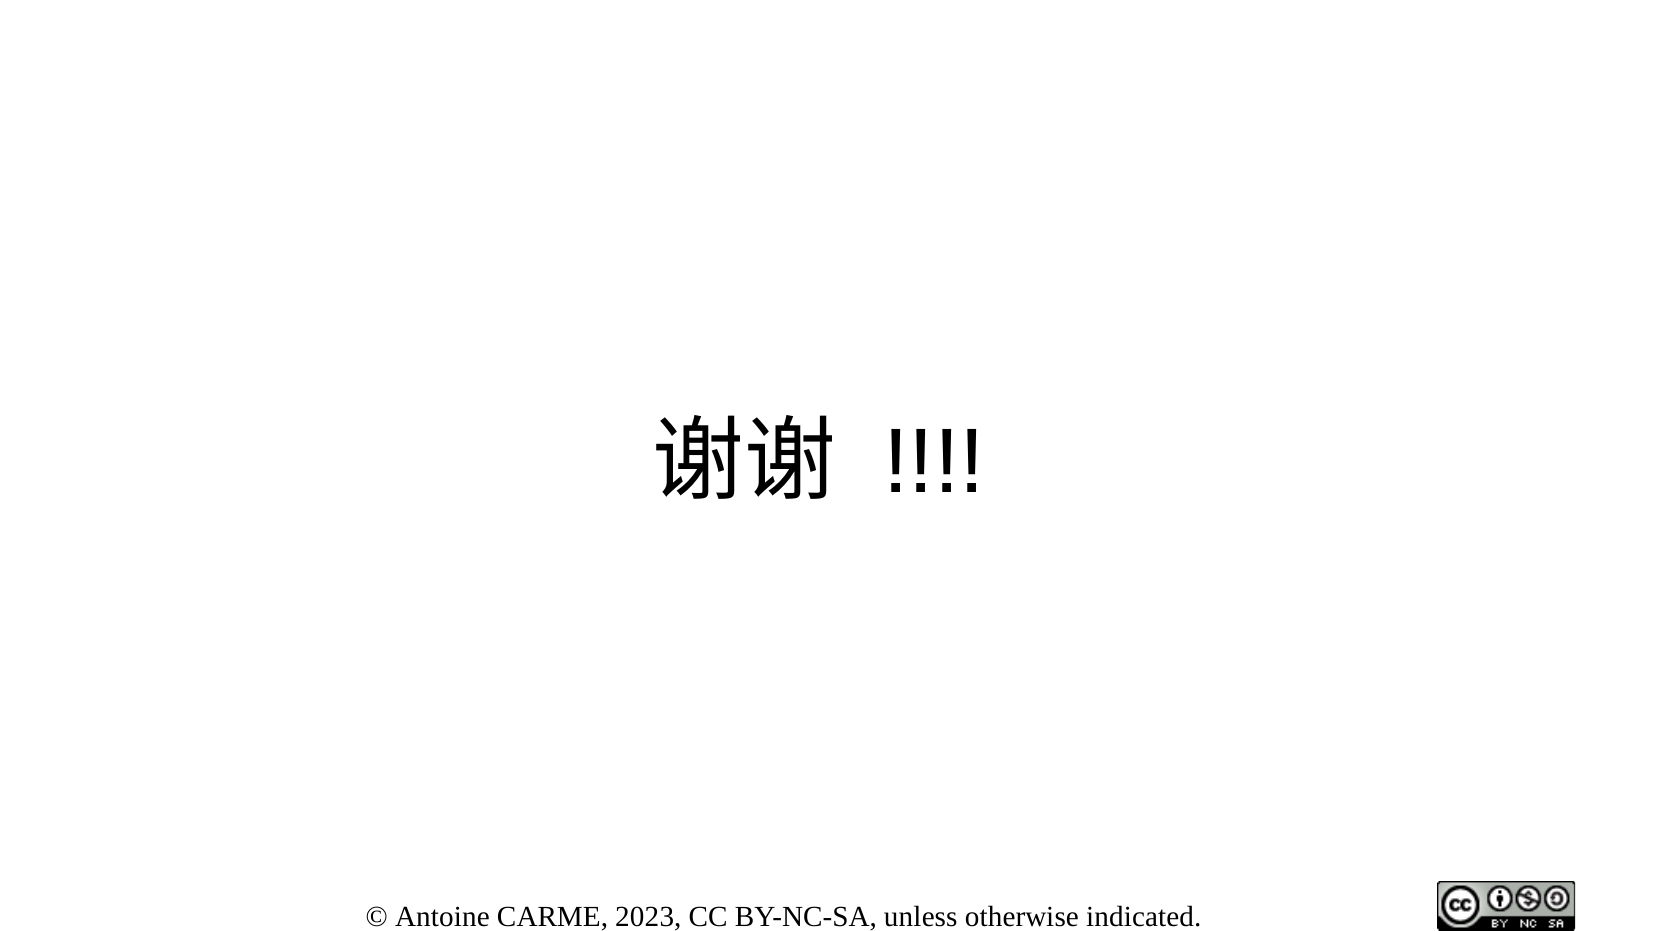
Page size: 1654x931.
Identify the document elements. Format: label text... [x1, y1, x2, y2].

picture [1437, 881, 1576, 931]
title 谢谢 !!!! [75, 375, 1564, 531]
